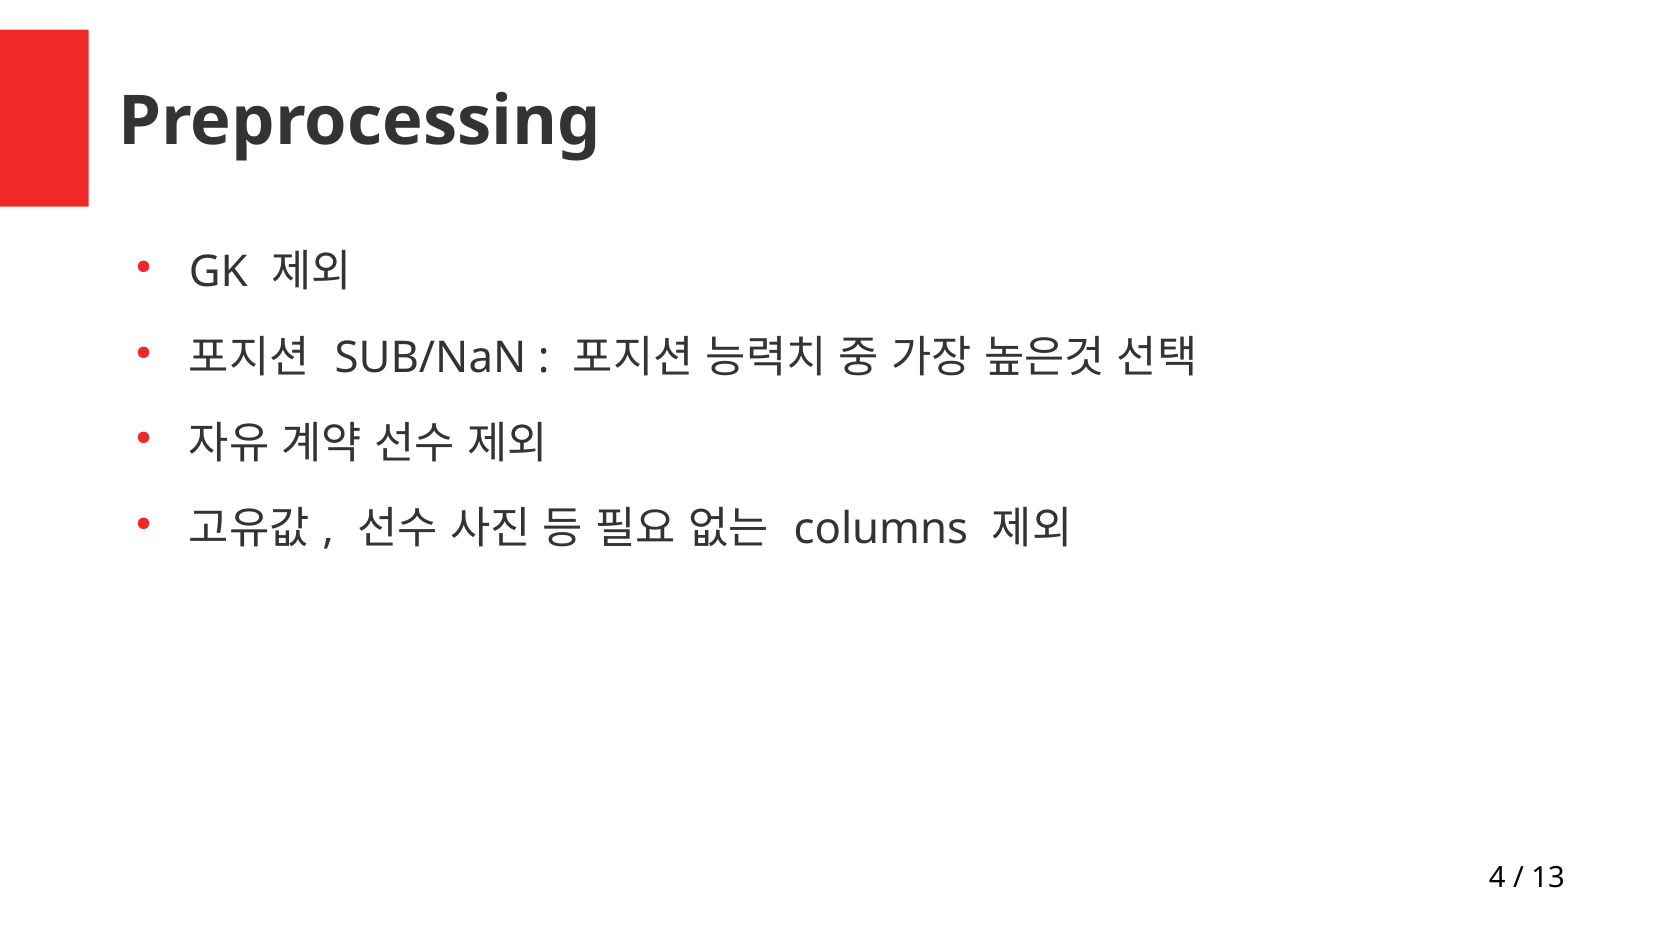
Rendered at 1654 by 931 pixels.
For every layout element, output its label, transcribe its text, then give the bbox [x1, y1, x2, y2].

list GK 제외 포지션 SUB/NaN : 포지션 능력치 중 가장 높은것 선택 자유 계약 선수 제외 고유값, 선수 사진 등 필요 없는 columns 제외 [118, 236, 1595, 886]
title Preprocessing [118, 29, 1595, 207]
